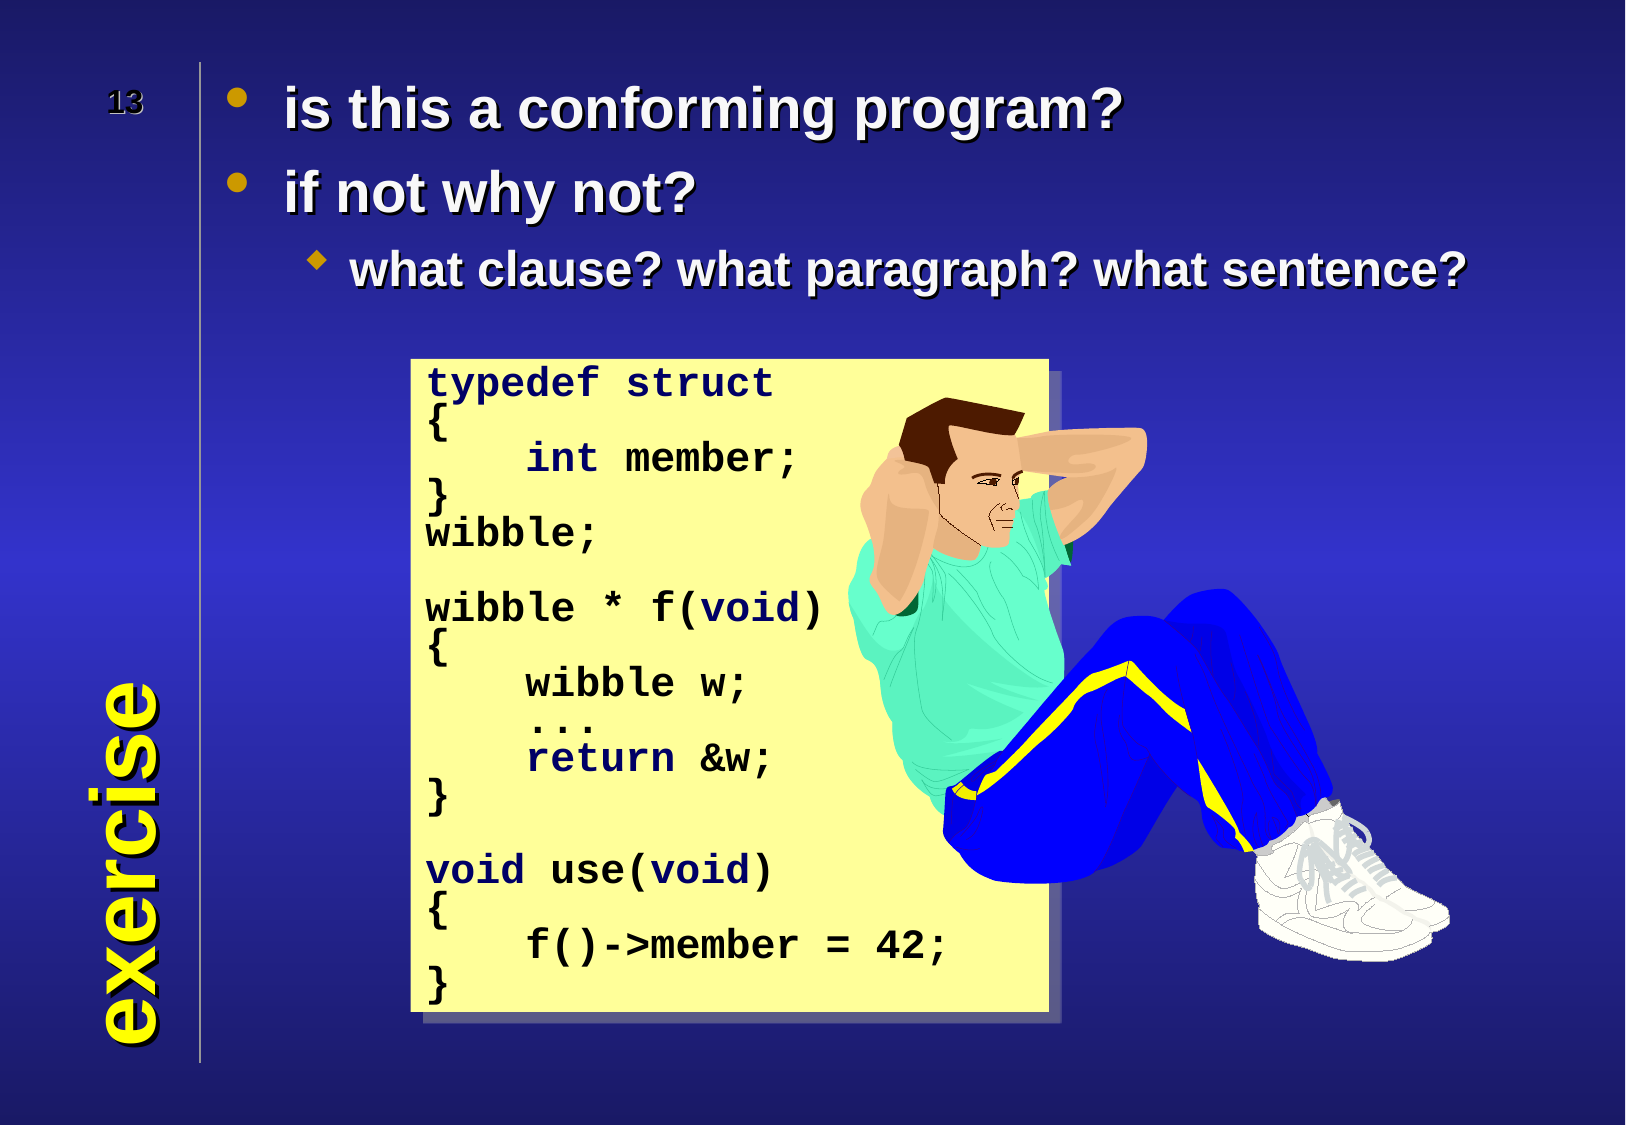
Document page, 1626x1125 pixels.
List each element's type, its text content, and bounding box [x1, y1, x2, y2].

text_box [1339, 835, 1346, 858]
text_box typedef struct { int member; } wibble; wibble * f(void) { wibble w; ... return &w; } void use(void) { f()->member = 42; } [410, 358, 1049, 1012]
title exercise [50, 187, 188, 1063]
text_box [848, 397, 1450, 961]
list is this a conforming program? if not why not? what clause? what paragraph? what sentence? [212, 62, 1550, 1063]
text_box [1097, 757, 1177, 871]
text_box [1324, 851, 1334, 861]
text_box [1370, 860, 1383, 867]
text_box [1303, 857, 1309, 884]
text_box [1384, 870, 1394, 877]
